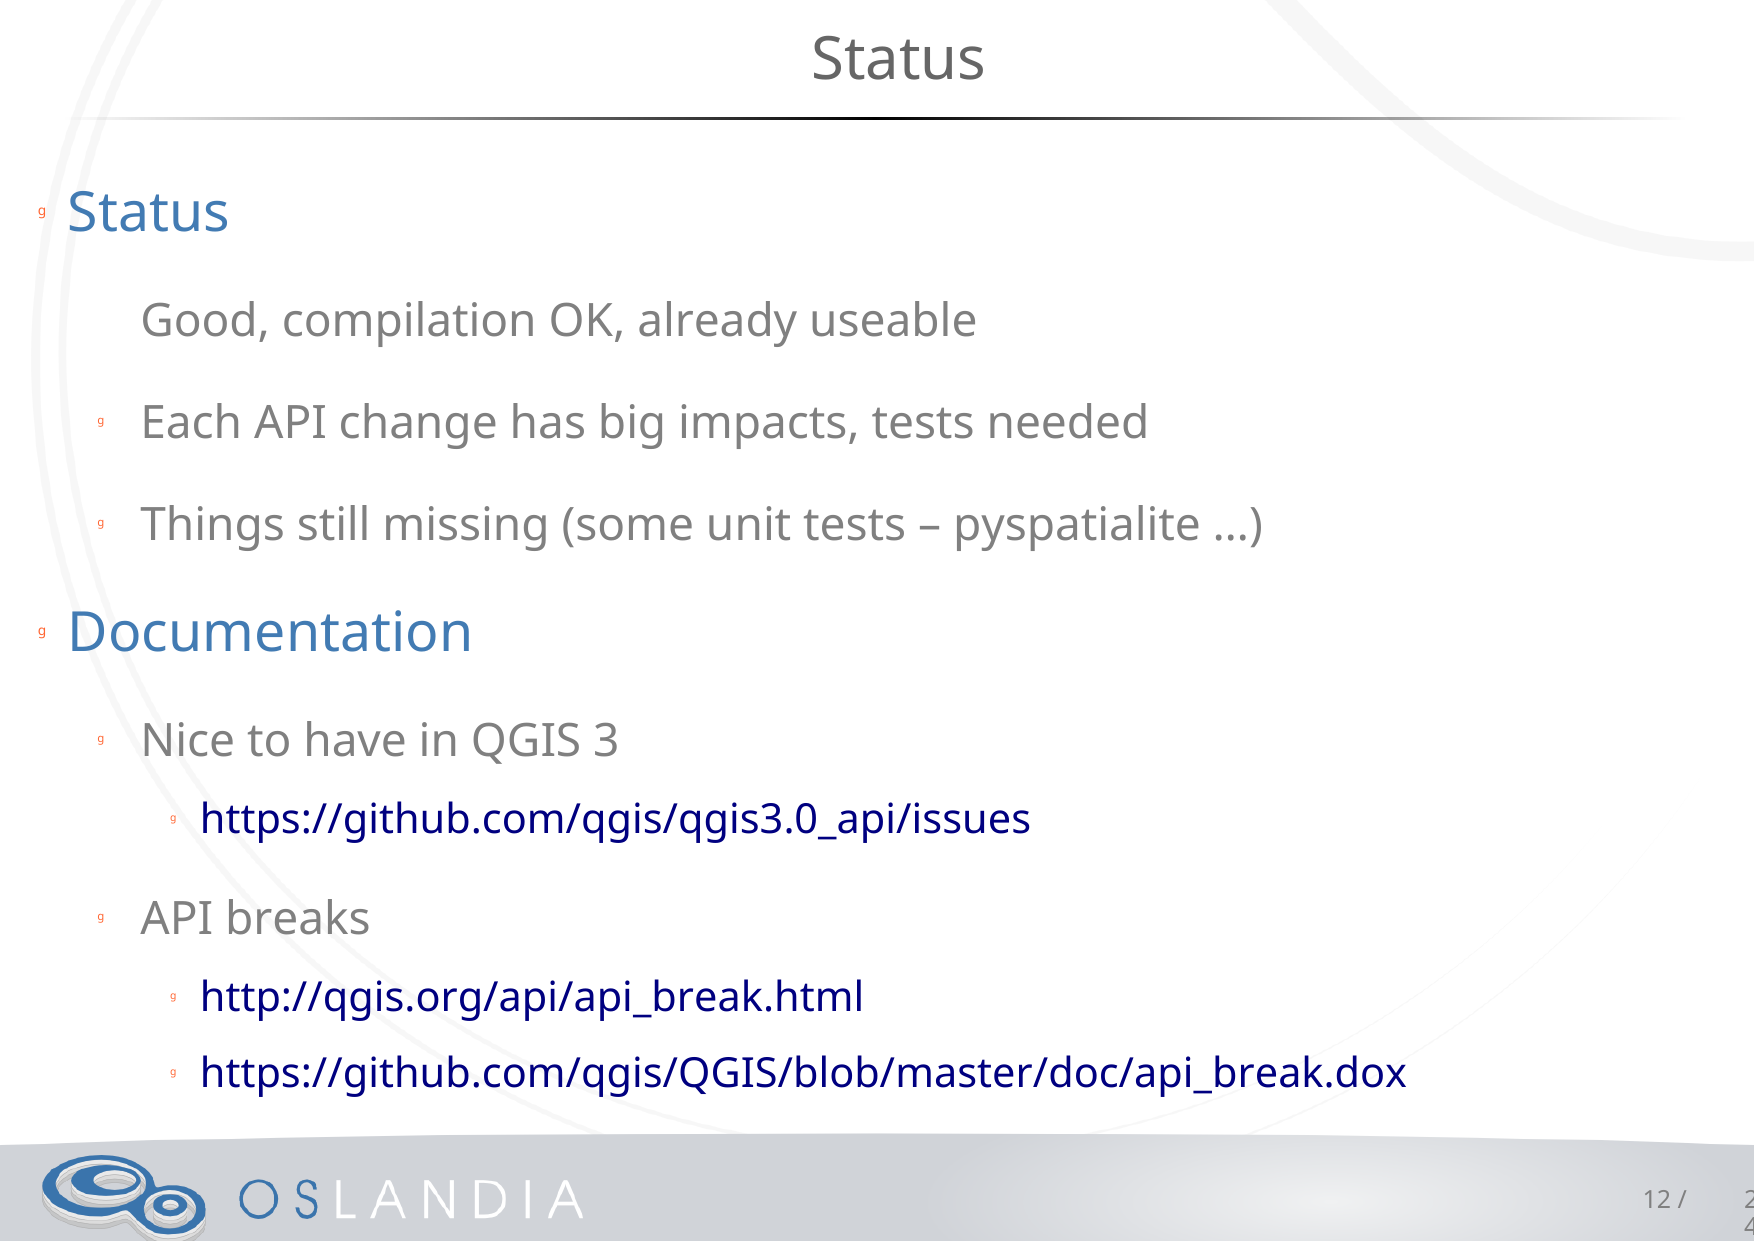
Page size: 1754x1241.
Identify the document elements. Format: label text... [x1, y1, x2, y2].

title Status [31, 14, 1754, 98]
list Status Good, compilation OK, already useable Each API change has big impacts, tests needed Things still missing (some unit tests – pyspatialite …) Documentation Nice to have in QGIS 3 https://github.com/qgis/qgis3.0_api/issues API breaks http://qgis.org/api/api_break.html https://github.com/qgis/QGIS/blob/master/doc/api_break.dox [37, 172, 1710, 1090]
picture [0, 0, 1754, 1241]
picture [1747, 1221, 1753, 1229]
